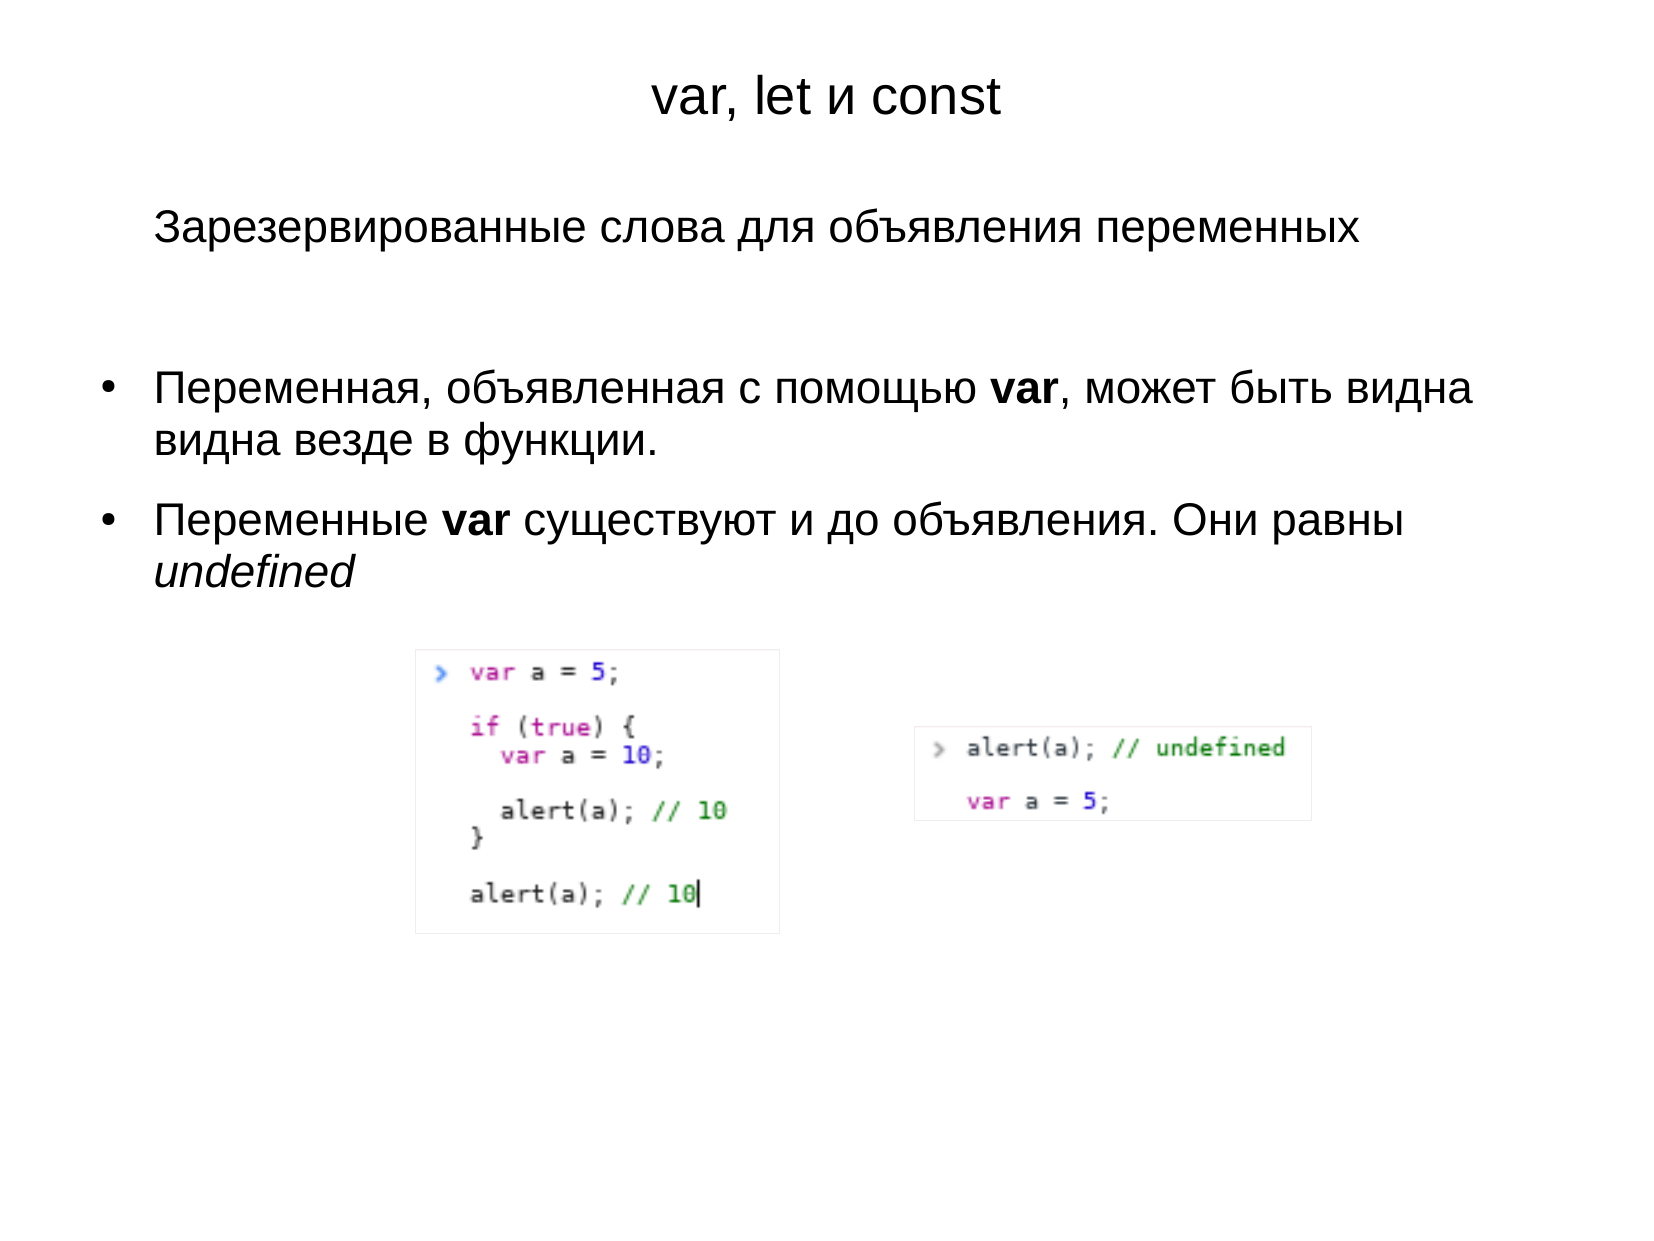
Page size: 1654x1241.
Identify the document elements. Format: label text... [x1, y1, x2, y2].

picture [914, 726, 1312, 821]
list Зарезервированные слова для объявления переменных Переменная, объявленная с помощью var, может быть видна видна везде в функции. Переменные var существуют и до объявления. Они равны undefined [82, 200, 1571, 1010]
picture [415, 649, 780, 934]
title var, let и const [82, 49, 1571, 142]
